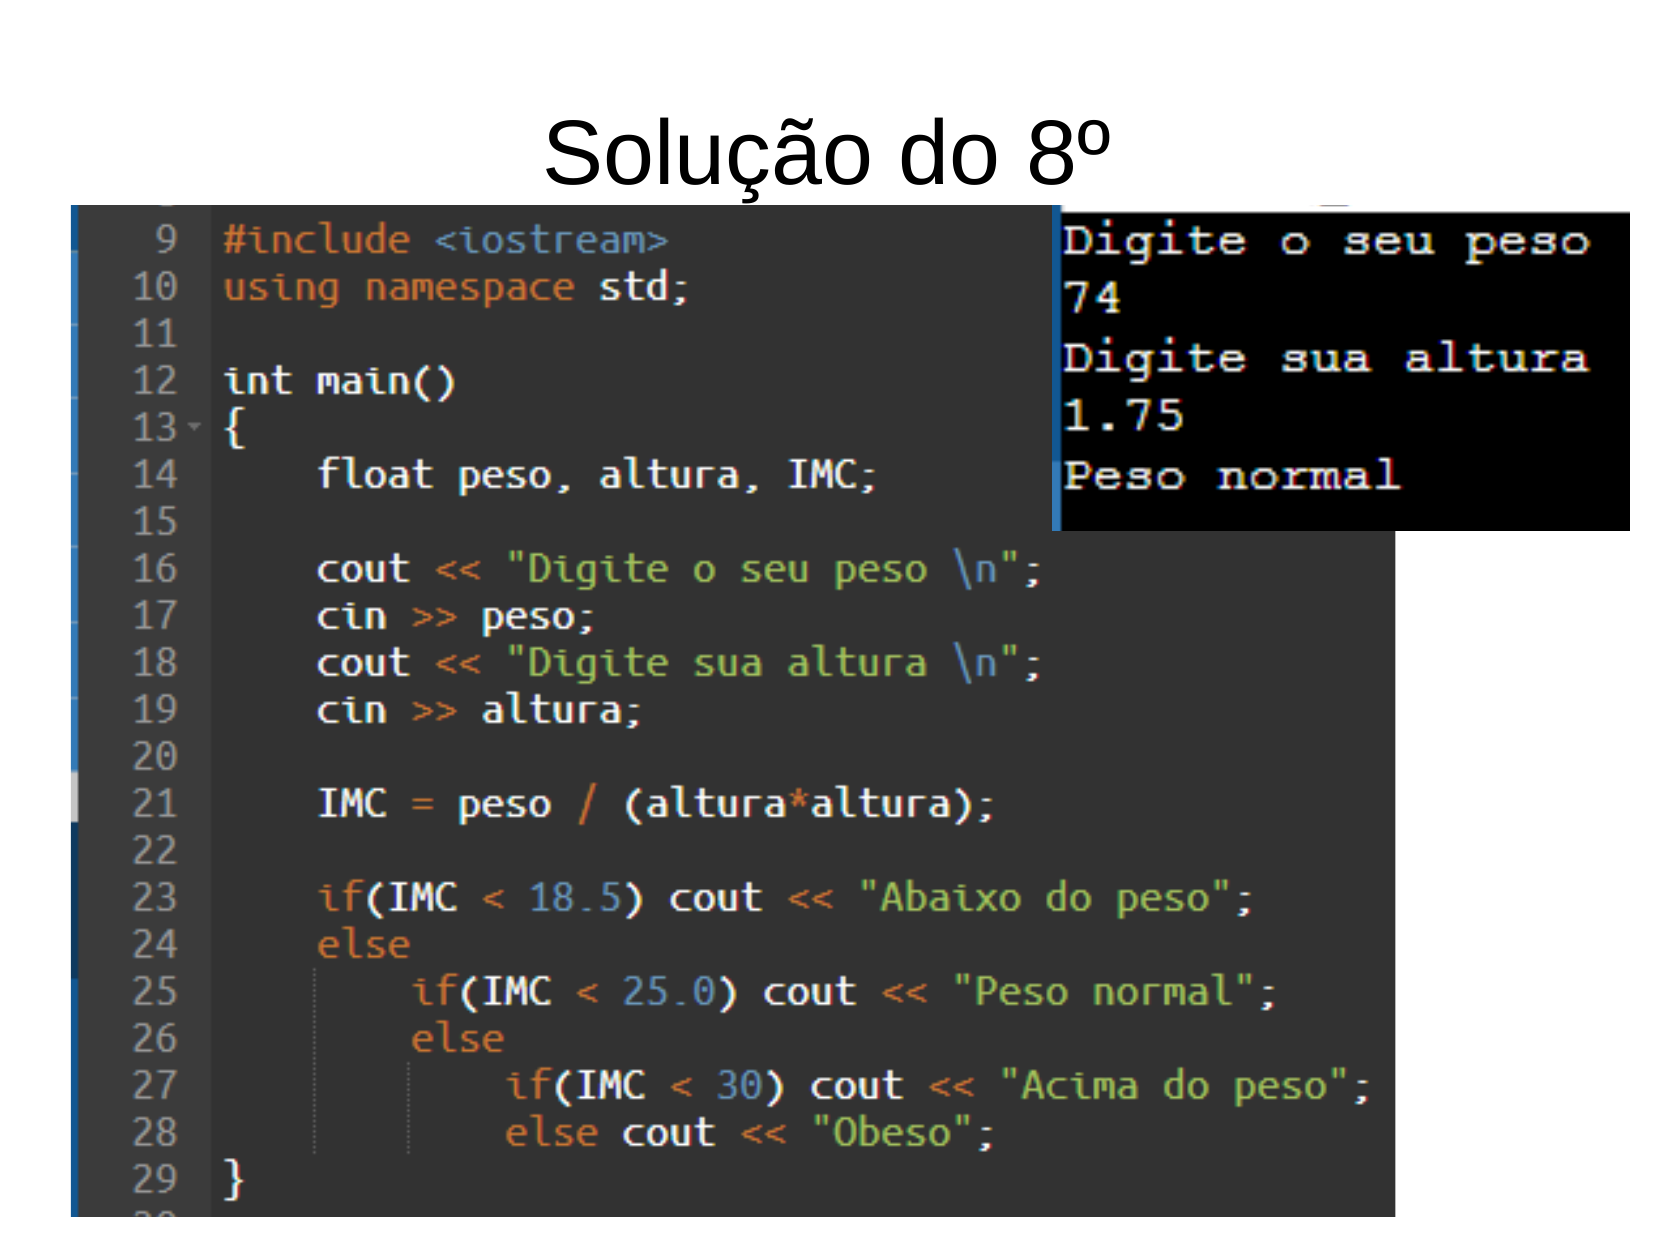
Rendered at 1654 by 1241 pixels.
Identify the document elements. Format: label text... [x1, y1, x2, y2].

title Solução do 8º [82, 49, 1571, 205]
picture [70, 205, 1630, 1217]
